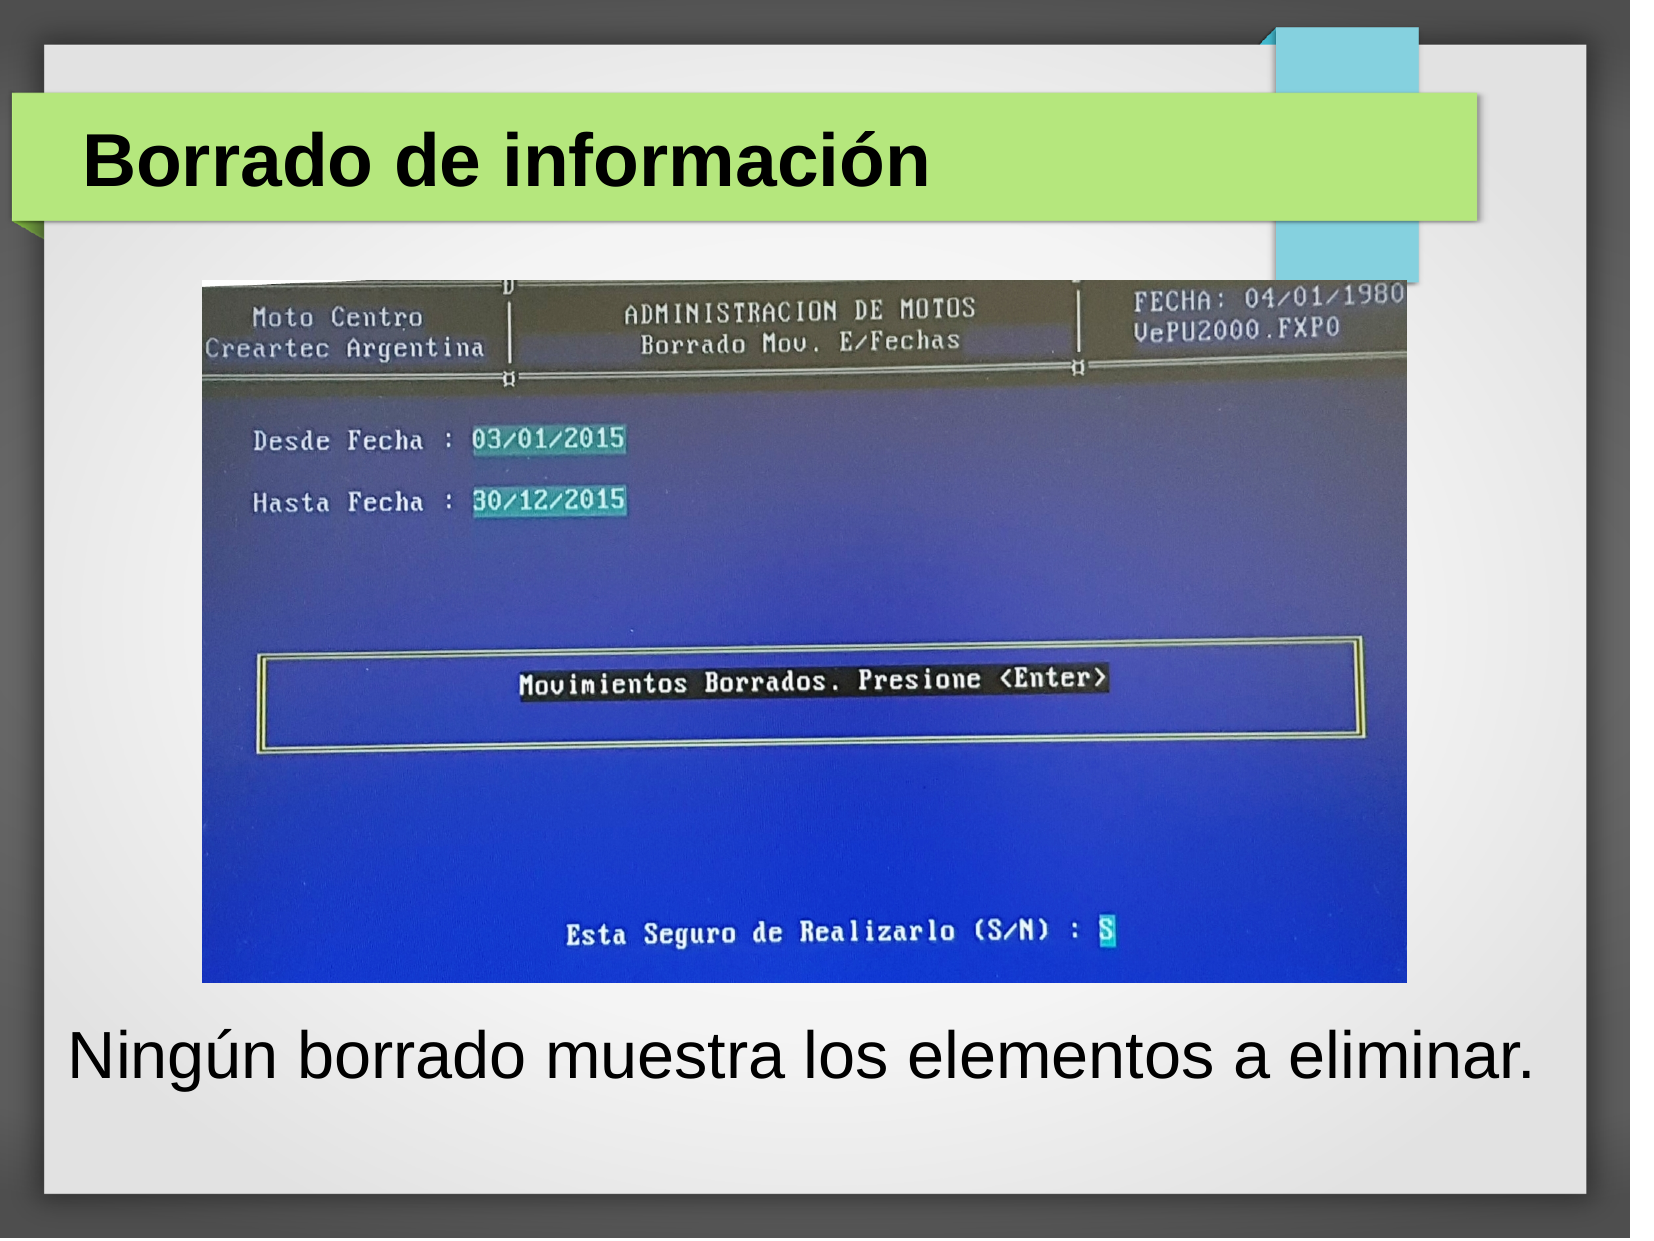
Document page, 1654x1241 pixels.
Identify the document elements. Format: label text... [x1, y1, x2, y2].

text_box Ningún borrado muestra los elementos a eliminar. [51, 1011, 1578, 1189]
picture [0, 0, 1630, 1238]
text_box Borrado de información [82, 112, 1024, 201]
